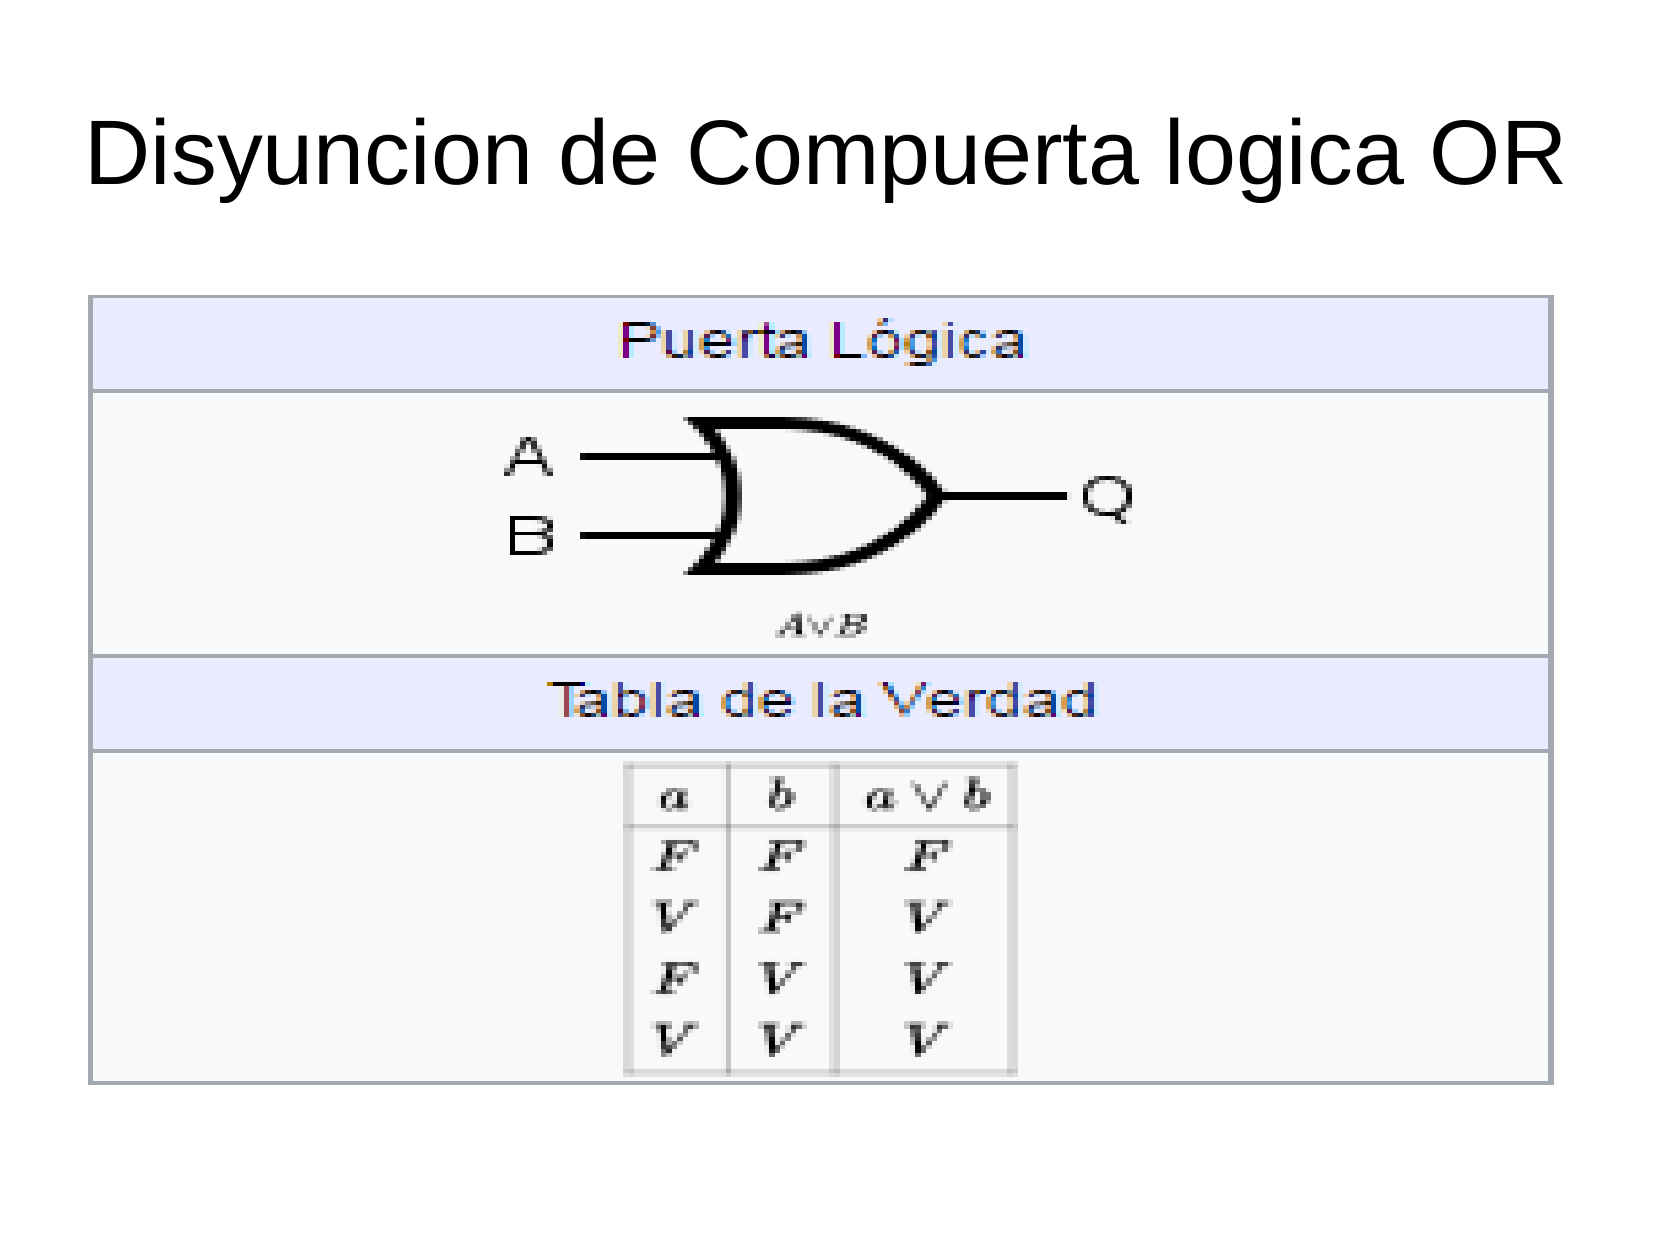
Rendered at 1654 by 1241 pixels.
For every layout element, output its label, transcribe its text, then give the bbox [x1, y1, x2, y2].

title Disyuncion de Compuerta logica OR [82, 49, 1571, 257]
picture [88, 295, 1565, 1093]
